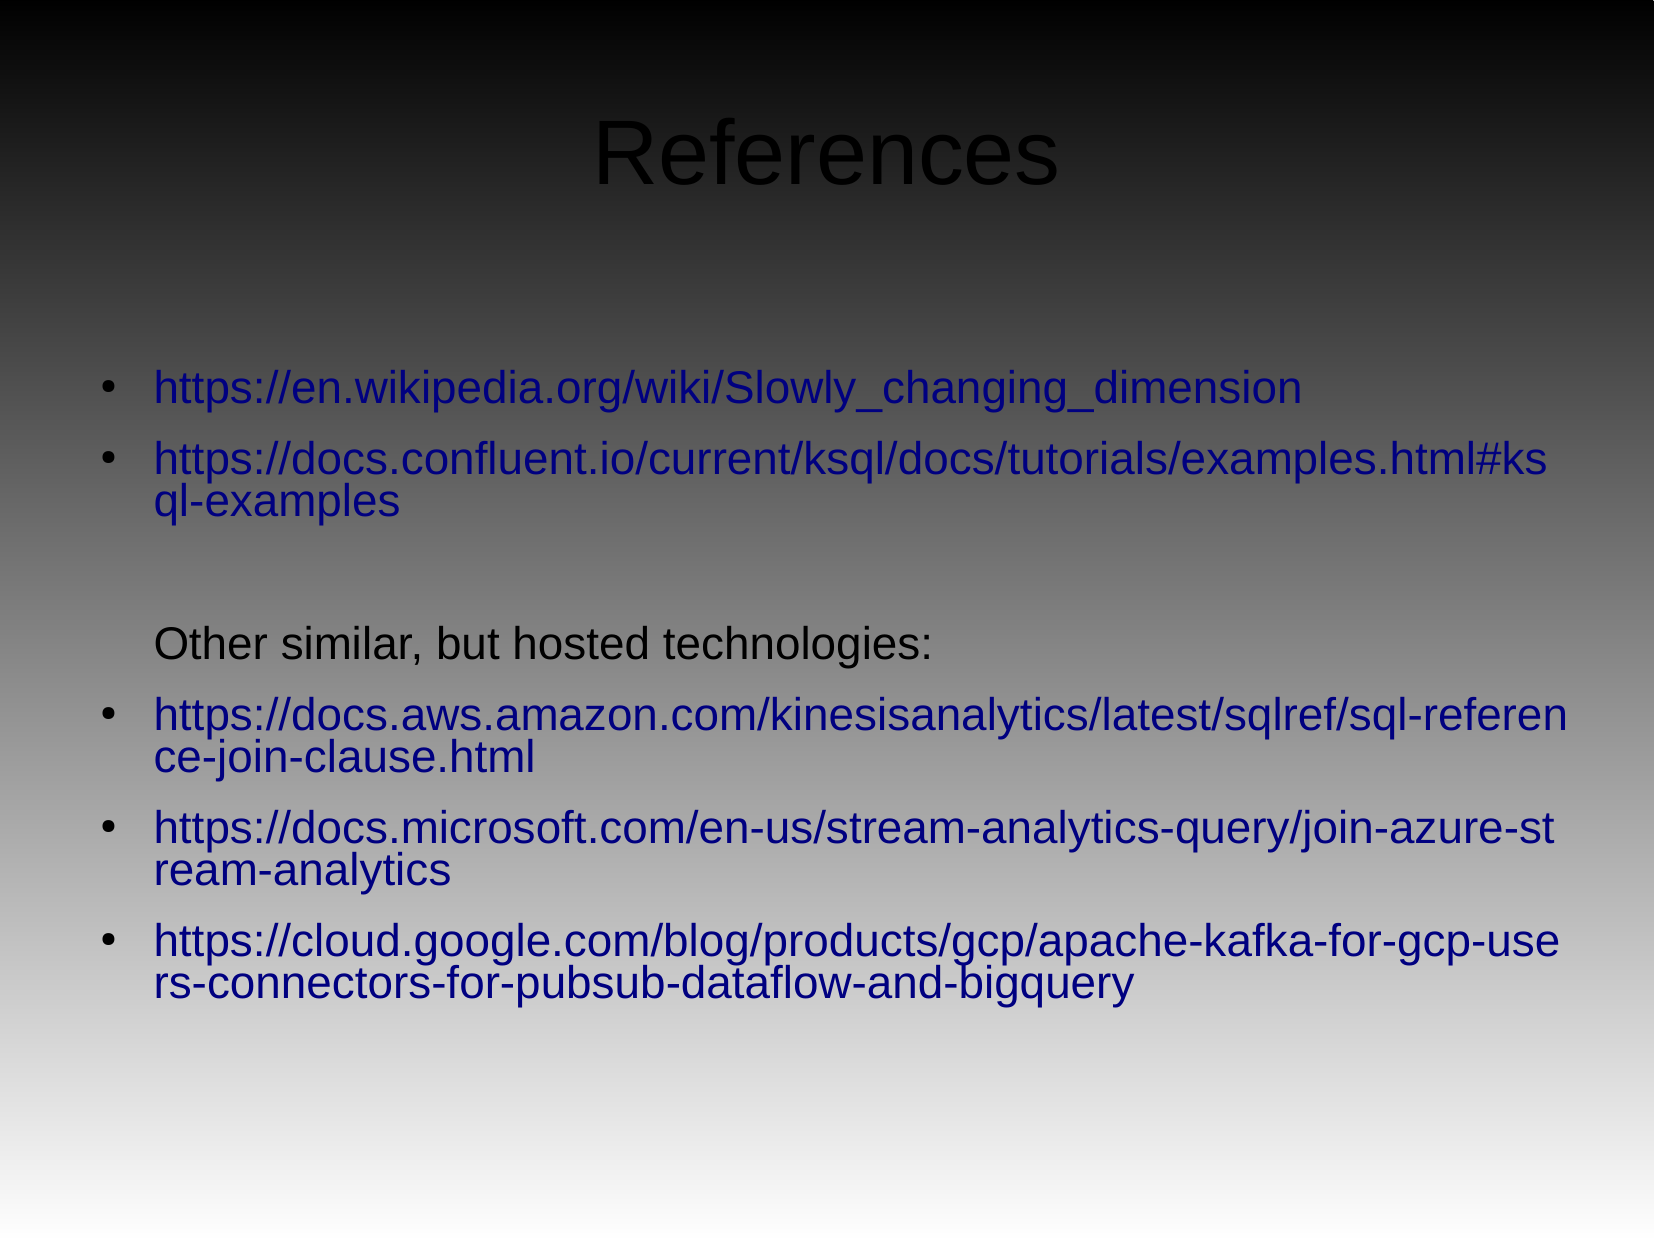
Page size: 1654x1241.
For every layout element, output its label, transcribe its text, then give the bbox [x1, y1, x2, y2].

title References [82, 49, 1571, 257]
list https://en.wikipedia.org/wiki/Slowly_changing_dimension https://docs.confluent.io/current/ksql/docs/tutorials/examples.html#ksql-examples Other similar, but hosted technologies: https://docs.aws.amazon.com/kinesisanalytics/latest/sqlref/sql-reference-join-clause.html https://docs.microsoft.com/en-us/stream-analytics-query/join-azure-stream-analytics https://cloud.google.com/blog/products/gcp/apache-kafka-for-gcp-users-connectors-for-pubsub-dataflow-and-bigquery [82, 290, 1571, 1010]
